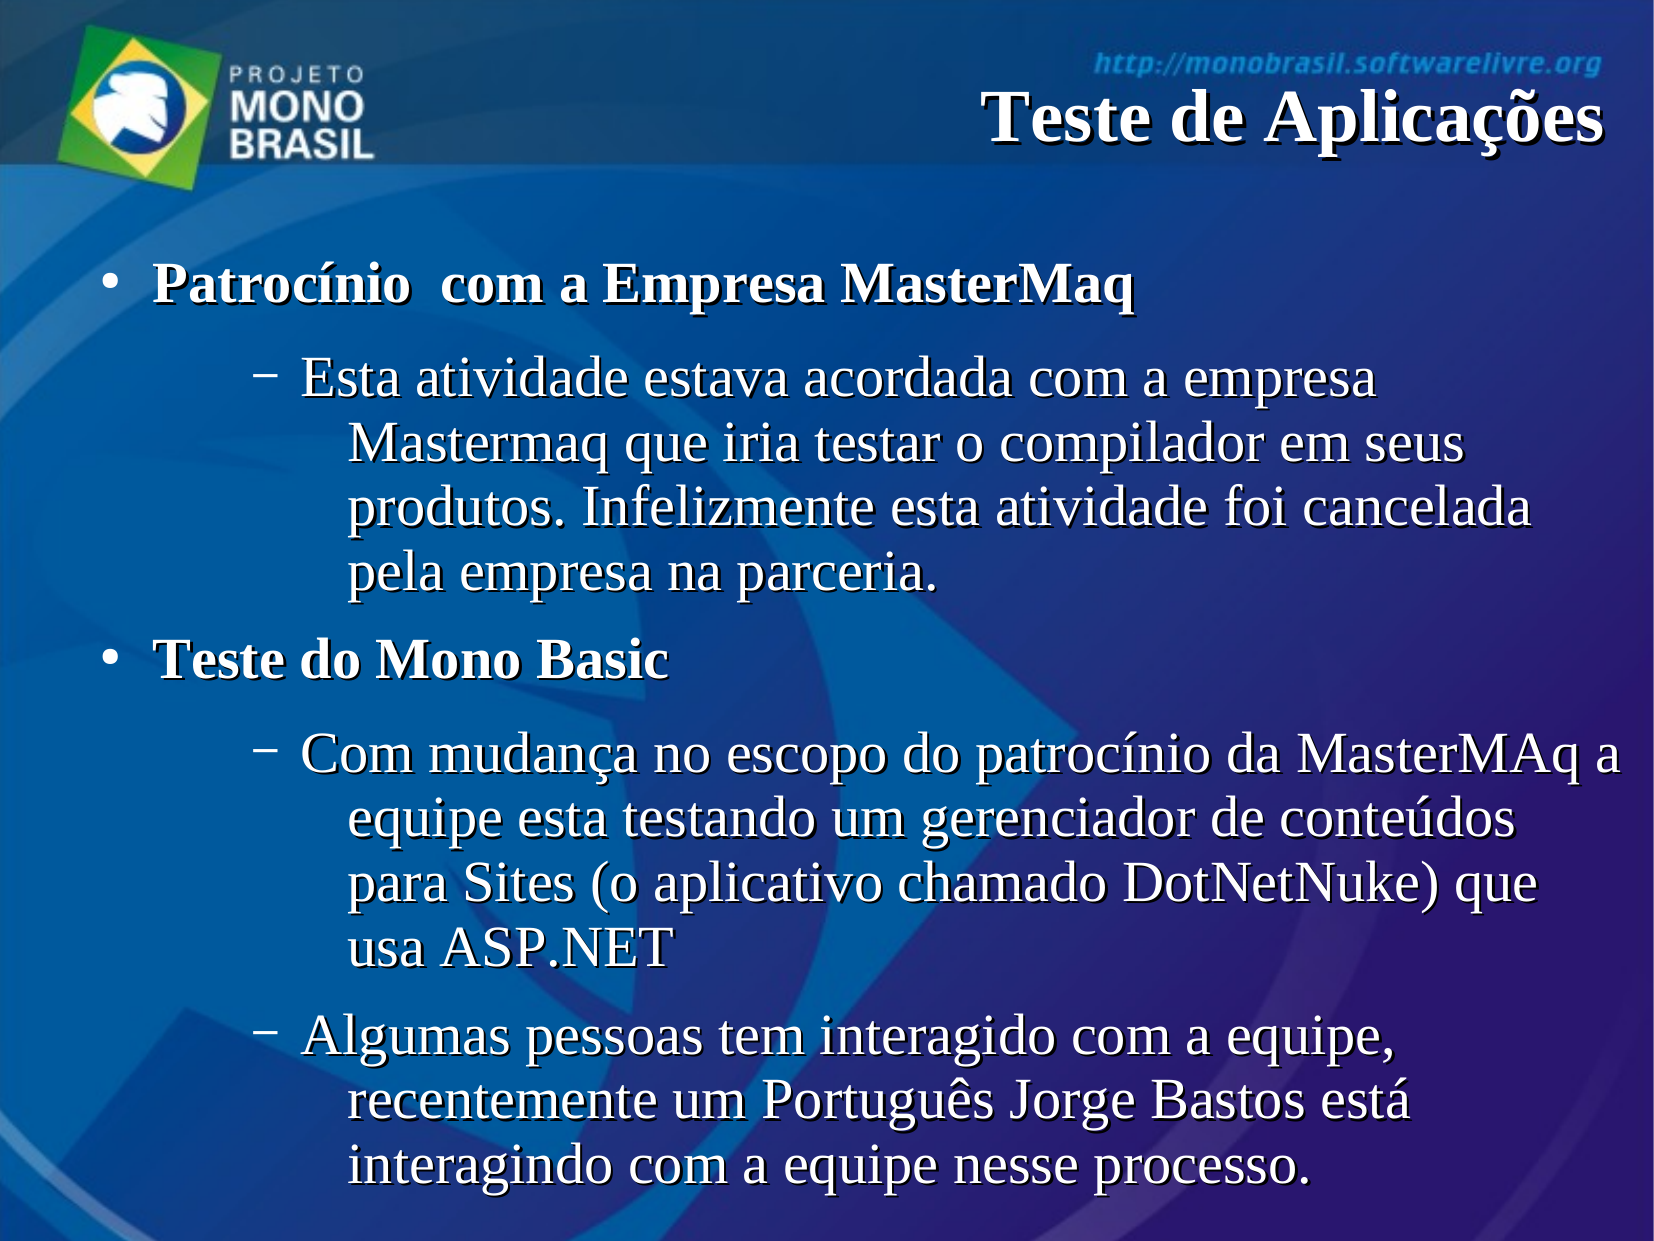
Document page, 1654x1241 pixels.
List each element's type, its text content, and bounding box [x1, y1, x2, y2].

list Patrocínio com a Empresa MasterMaq Esta atividade estava acordada com a empresa Mastermaq que iria testar o compilador em seus produtos. Infelizmente esta atividade foi cancelada pela empresa na parceria. Teste do Mono Basic Com mudança no escopo do patrocínio da MasterMAq a equipe esta testando um gerenciador de conteúdos para Sites (o aplicativo chamado DotNetNuke) que usa ASP.NET Algumas pessoas tem interagido com a equipe, recentemente um Português Jorge Bastos está interagindo com a equipe nesse processo. [64, 250, 1627, 1144]
picture [0, 0, 1654, 1241]
title Teste de Aplicações [222, 43, 1606, 191]
